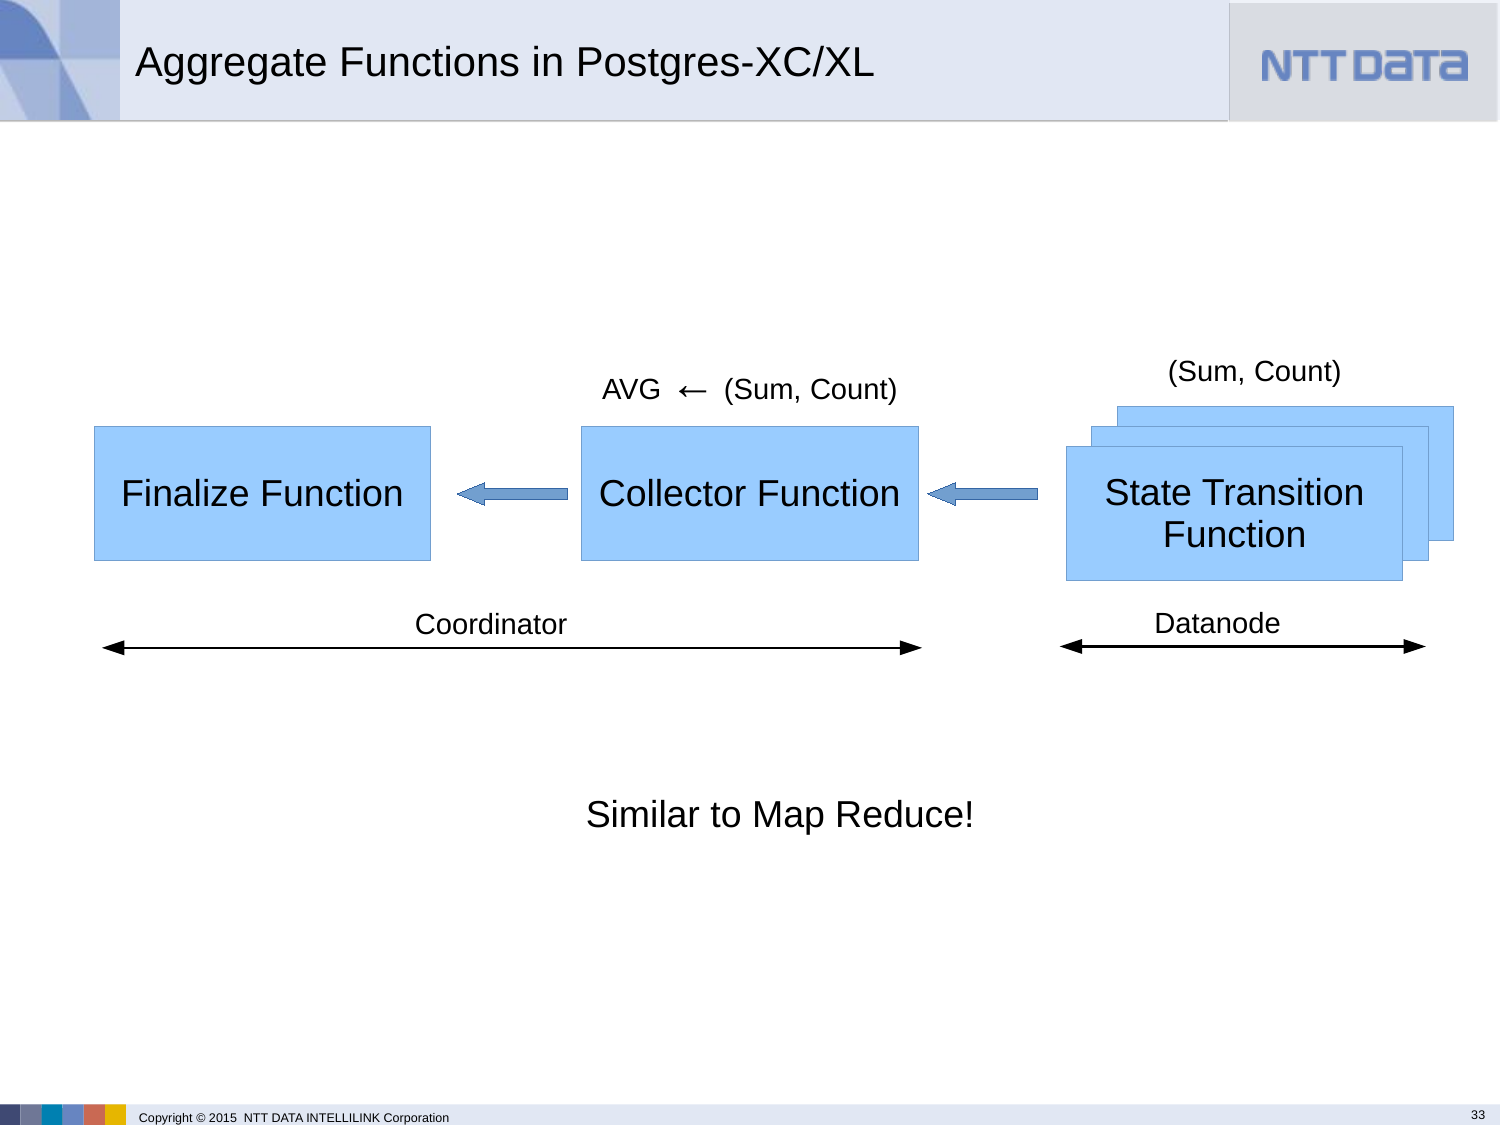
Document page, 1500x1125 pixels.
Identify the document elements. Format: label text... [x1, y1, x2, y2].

text_box State Transition Function [1066, 446, 1403, 581]
text_box State Transition Function [1091, 426, 1429, 561]
picture [0, 0, 120, 120]
text_box (Sum, Count) [1037, 347, 1473, 395]
text_box Similar to Map Reduce! [571, 785, 995, 843]
text_box Collector Function [581, 426, 919, 561]
text_box State Transition Function [1117, 406, 1454, 541]
picture [1262, 50, 1468, 81]
title Aggregate Functions in Postgres-XC/XL [120, 0, 1241, 120]
text_box Finalize Function [94, 426, 431, 561]
text_box AVG ← (Sum, Count) [532, 350, 968, 416]
text_box Coordinator [273, 600, 710, 648]
text_box Datanode [999, 599, 1436, 647]
text_box [457, 482, 568, 506]
text_box [927, 482, 1038, 506]
